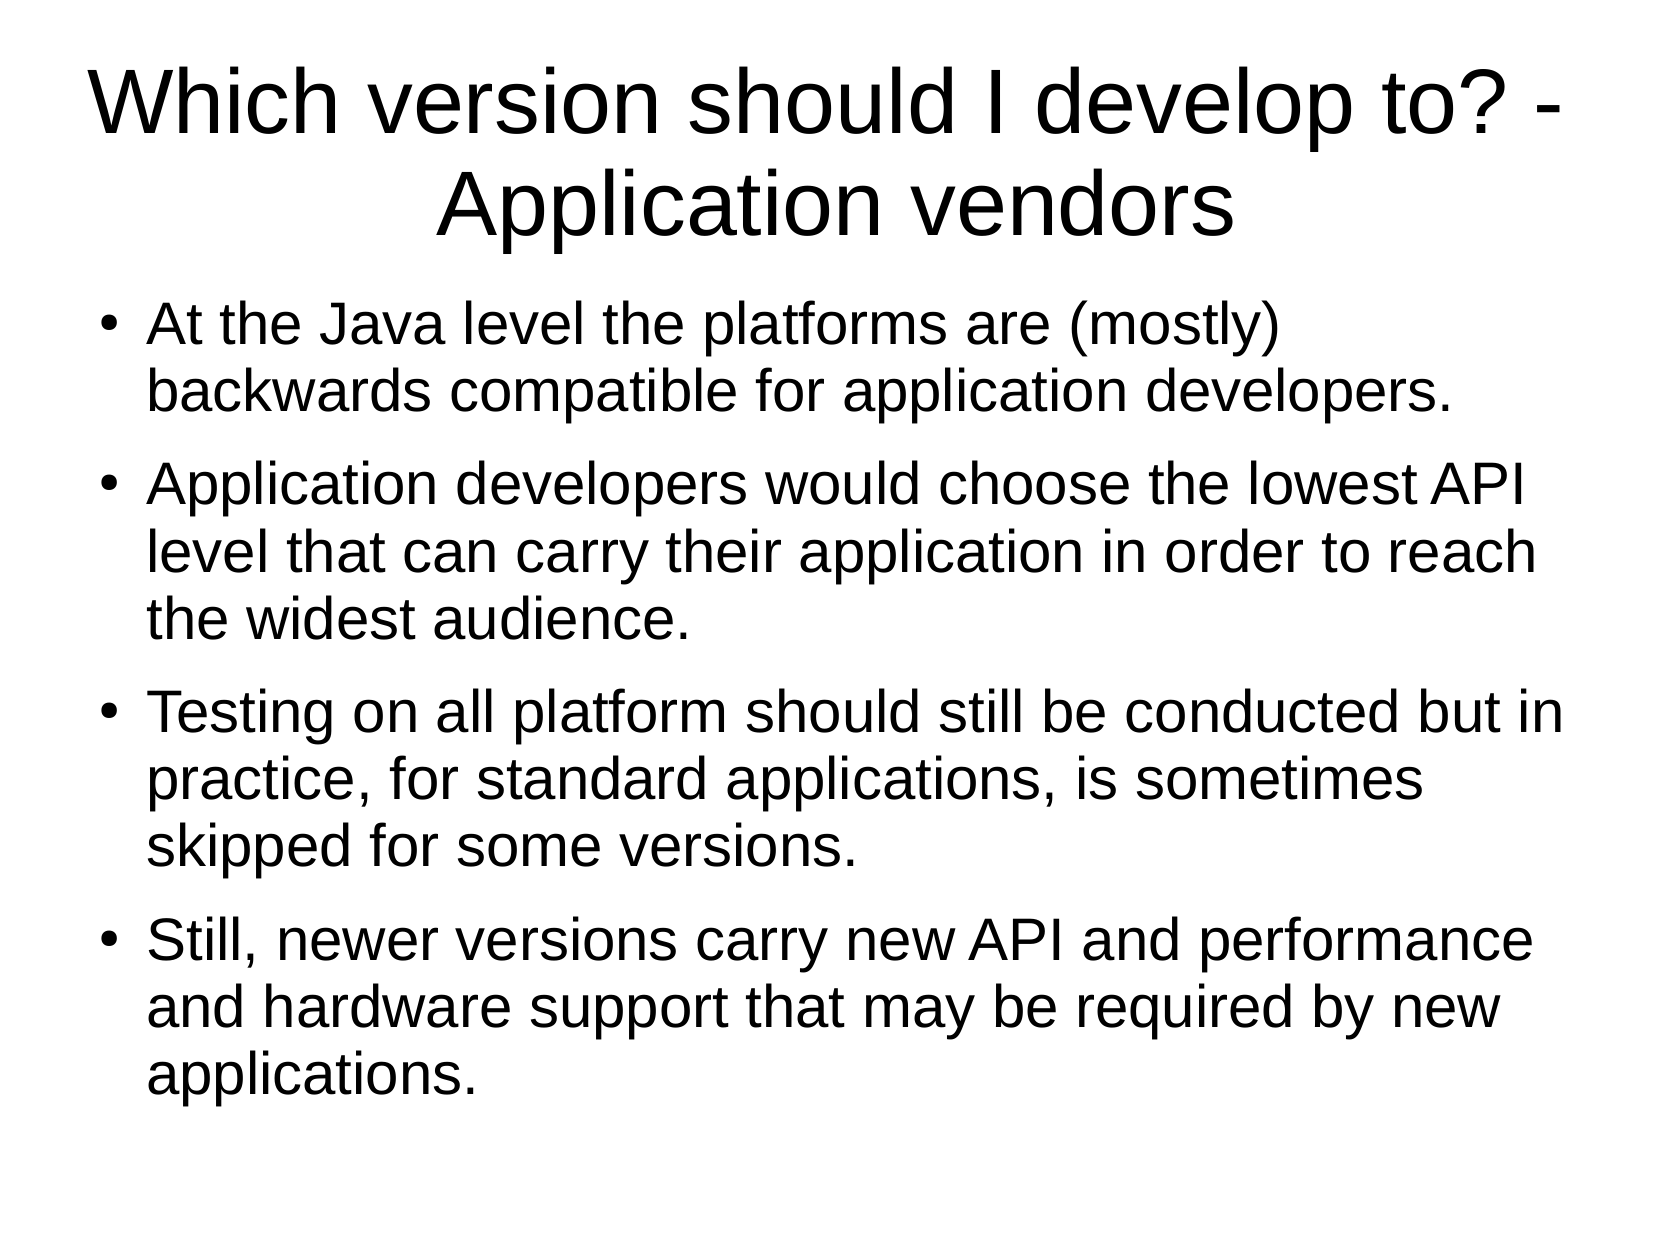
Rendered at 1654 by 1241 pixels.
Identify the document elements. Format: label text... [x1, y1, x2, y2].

title Which version should I develop to? - Application vendors [82, 49, 1571, 257]
list At the Java level the platforms are (mostly) backwards compatible for application developers. Application developers would choose the lowest API level that can carry their application in order to reach the widest audience. Testing on all platform should still be conducted but in practice, for standard applications, is sometimes skipped for some versions. Still, newer versions carry new API and performance and hardware support that may be required by new applications. [82, 290, 1571, 1109]
